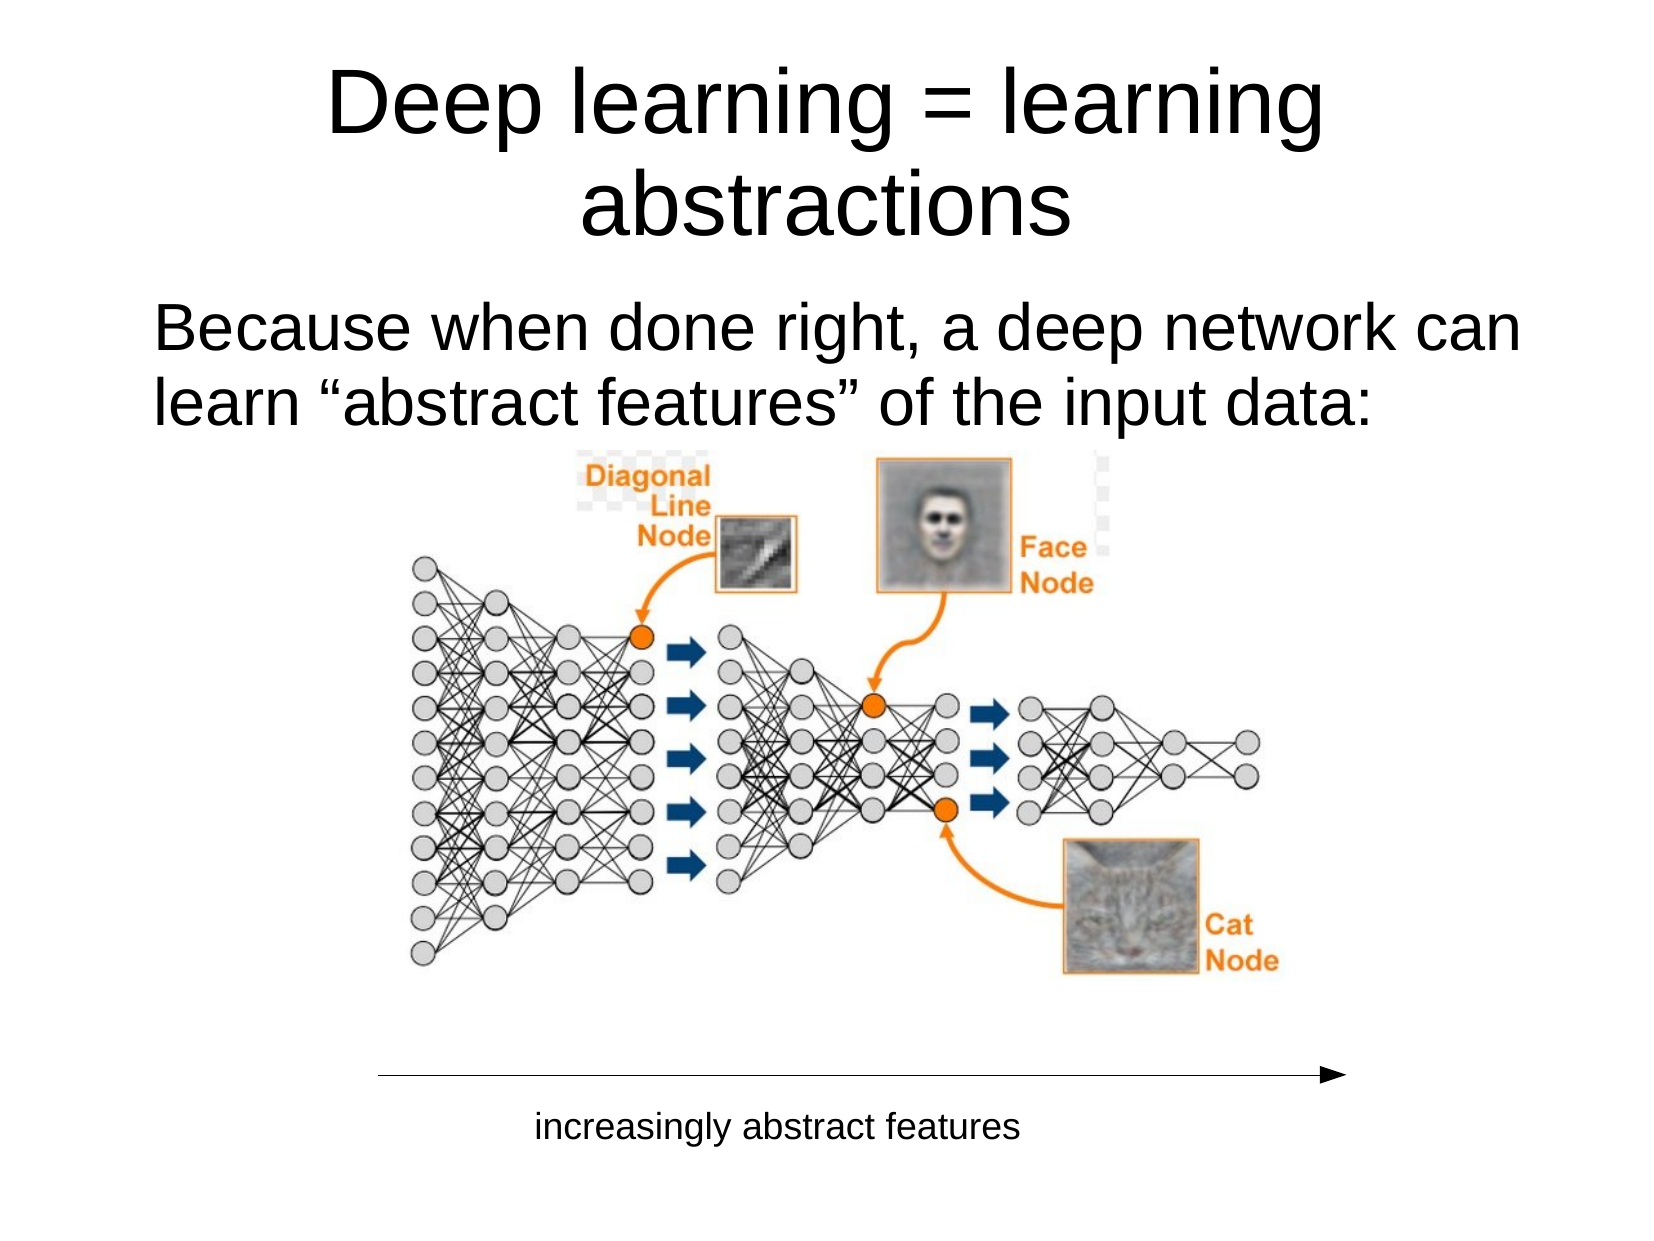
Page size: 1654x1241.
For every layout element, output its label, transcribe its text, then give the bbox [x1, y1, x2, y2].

list Because when done right, a deep network can learn “abstract features” of the input data: [82, 290, 1571, 1010]
picture [389, 450, 1286, 981]
title Deep learning = learning abstractions [82, 49, 1571, 257]
text_box increasingly abstract features [519, 1098, 1264, 1156]
